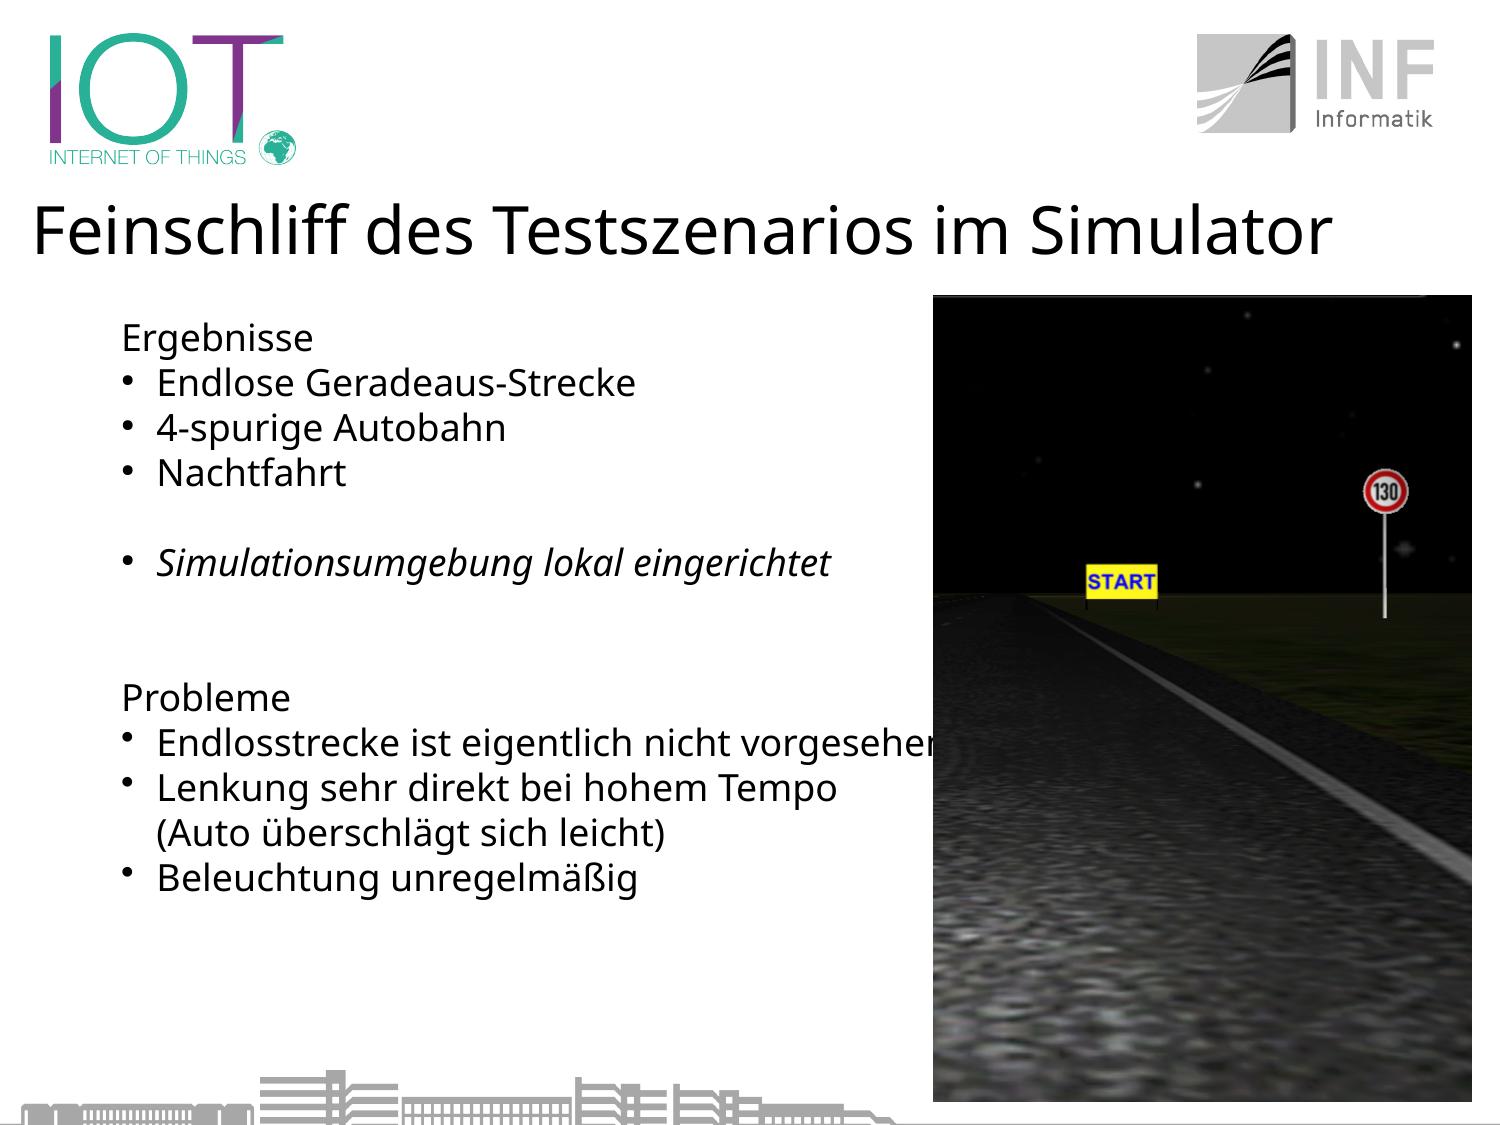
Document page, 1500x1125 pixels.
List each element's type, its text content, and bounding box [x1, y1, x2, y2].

text_box Ergebnisse Endlose Geradeaus-Strecke 4-spurige Autobahn Nachtfahrt Simulationsumgebung lokal eingerichtet Probleme Endlosstrecke ist eigentlich nicht vorgesehen Lenkung sehr direkt bei hohem Tempo (Auto überschlägt sich leicht) Beleuchtung unregelmäßig [106, 307, 933, 700]
text_box Feinschliff des Testszenarios im Simulator [16, 180, 1464, 284]
picture [0, 295, 1500, 1125]
picture [50, 33, 296, 165]
picture [1197, 34, 1434, 133]
